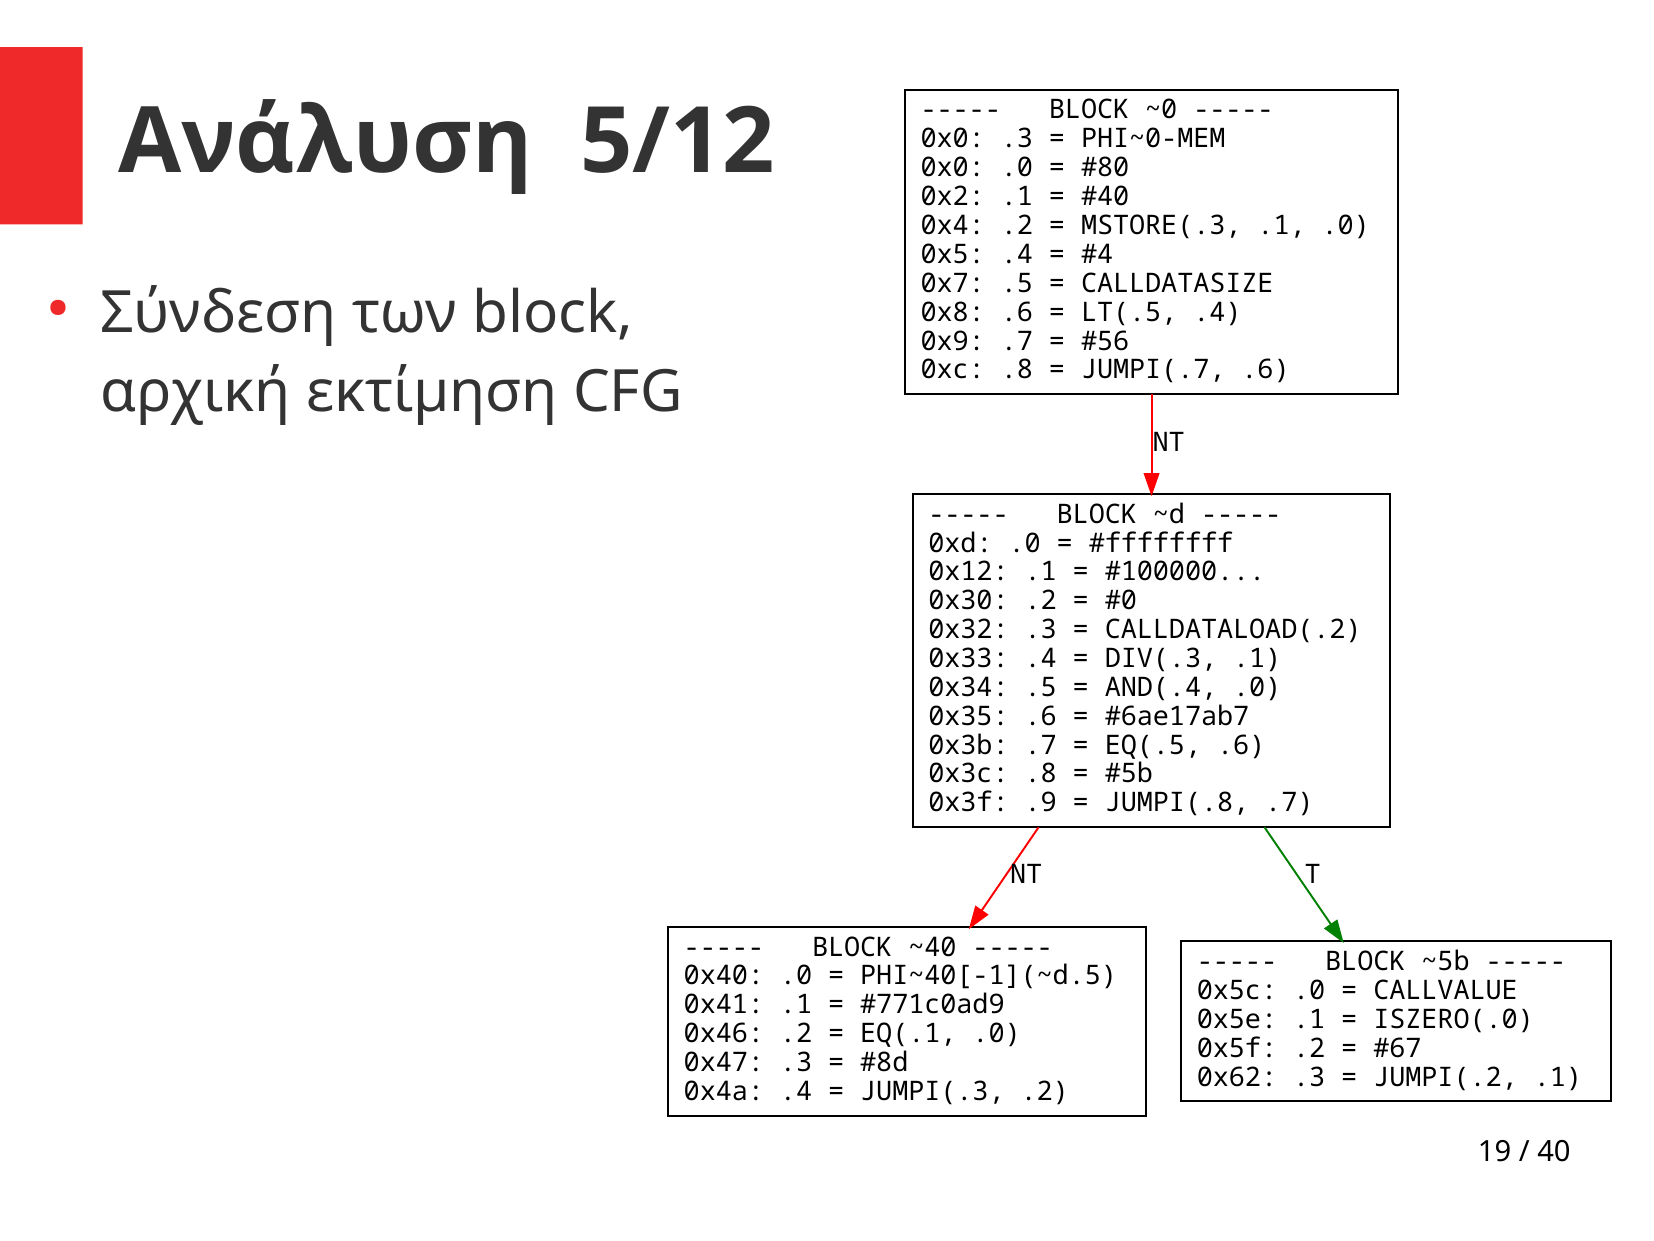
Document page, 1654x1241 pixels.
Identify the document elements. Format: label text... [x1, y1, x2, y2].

list Σύνδεση των block, αρχική εκτίμηση CFG [30, 270, 659, 376]
picture [659, 80, 1620, 1126]
title Ανάλυση 5/12 [118, 33, 1571, 241]
